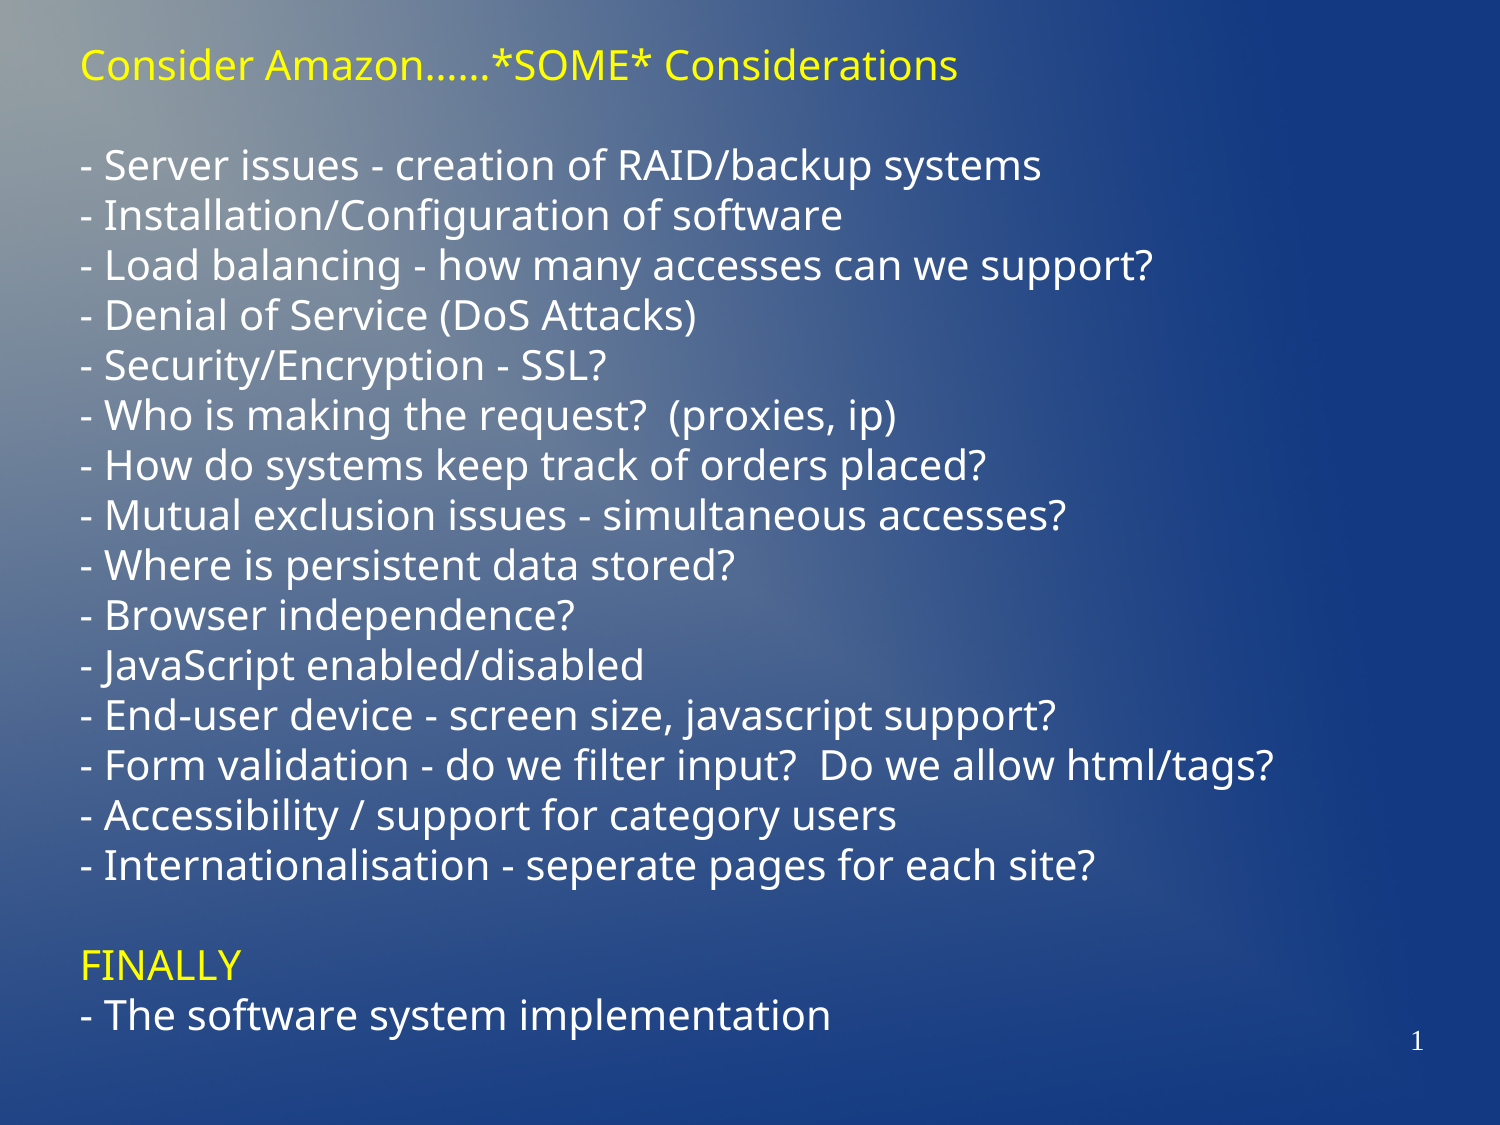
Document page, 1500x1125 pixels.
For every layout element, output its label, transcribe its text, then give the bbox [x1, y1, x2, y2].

text_box Consider Amazon……*SOME* Considerations - Server issues - creation of RAID/backup systems - Installation/Configuration of software - Load balancing - how many accesses can we support? - Denial of Service (DoS Attacks) - Security/Encryption - SSL? - Who is making the request? (proxies, ip) - How do systems keep track of orders placed? - Mutual exclusion issues - simultaneous accesses? - Where is persistent data stored? - Browser independence? - JavaScript enabled/disabled - End-user device - screen size, javascript support? - Form validation - do we filter input? Do we allow html/tags? - Accessibility / support for category users - Internationalisation - seperate pages for each site? FINALLY - The software system implementation [64, 30, 1412, 1047]
picture [0, 0, 1500, 1125]
